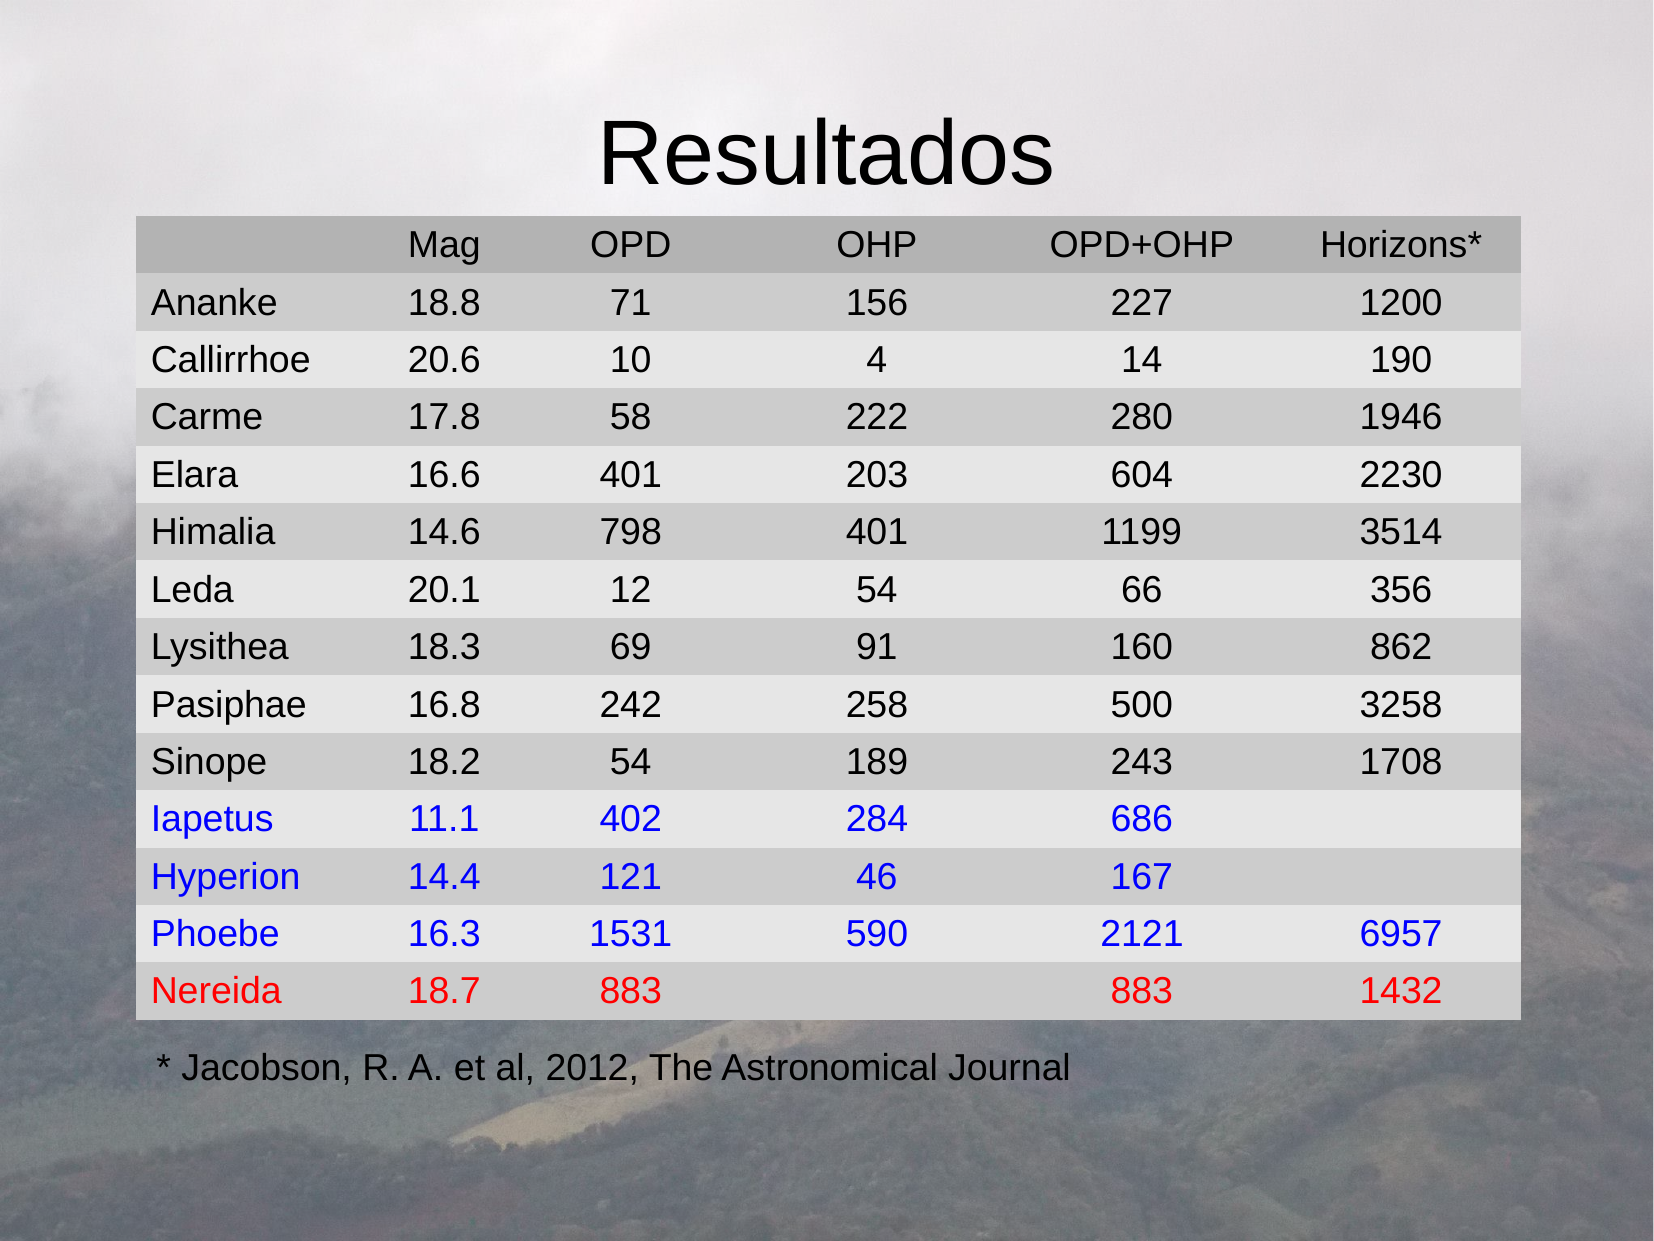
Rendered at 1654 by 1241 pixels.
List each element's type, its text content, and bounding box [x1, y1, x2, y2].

table_cell 243 [1002, 733, 1281, 790]
table_cell 54 [752, 560, 1002, 618]
table_cell 258 [752, 675, 1002, 733]
table_cell Carme [136, 388, 379, 446]
table_cell Ananke [136, 273, 379, 331]
table_cell 6957 [1281, 905, 1521, 962]
table_cell 189 [752, 733, 1002, 790]
table_cell 18.2 [379, 733, 510, 790]
table_cell 1199 [1002, 503, 1281, 560]
table_cell [752, 962, 1002, 1020]
table_cell Callirrhoe [136, 331, 379, 388]
table_cell 16.8 [379, 675, 510, 733]
table_cell 401 [752, 503, 1002, 560]
table_header OPD+OHP [1002, 216, 1281, 273]
table_cell 1708 [1281, 733, 1521, 790]
table_cell 71 [510, 273, 752, 331]
table_cell 356 [1281, 560, 1521, 618]
table_cell 883 [510, 962, 752, 1020]
table_cell 3258 [1281, 675, 1521, 733]
table_cell Lysithea [136, 618, 379, 675]
picture [0, 0, 1654, 1241]
table_cell 121 [510, 848, 752, 905]
table_header Mag [379, 216, 510, 273]
table_cell 284 [752, 790, 1002, 848]
table_cell 500 [1002, 675, 1281, 733]
table_header OHP [752, 216, 1002, 273]
table_cell Phoebe [136, 905, 379, 962]
title Resultados [82, 49, 1571, 257]
table_cell 2121 [1002, 905, 1281, 962]
table_cell Himalia [136, 503, 379, 560]
table_cell 16.6 [379, 446, 510, 503]
table_cell 58 [510, 388, 752, 446]
table_cell 222 [752, 388, 1002, 446]
table_cell 402 [510, 790, 752, 848]
table_cell 4 [752, 331, 1002, 388]
table_cell 190 [1281, 331, 1521, 388]
table_cell Hyperion [136, 848, 379, 905]
table_cell 167 [1002, 848, 1281, 905]
table_cell [1281, 848, 1521, 905]
table_cell 798 [510, 503, 752, 560]
table_cell 10 [510, 331, 752, 388]
table_cell 227 [1002, 273, 1281, 331]
table_cell 160 [1002, 618, 1281, 675]
table_header OPD [510, 216, 752, 273]
table_cell 12 [510, 560, 752, 618]
table_cell Elara [136, 446, 379, 503]
table_cell 69 [510, 618, 752, 675]
table_cell 18.8 [379, 273, 510, 331]
table_cell 1531 [510, 905, 752, 962]
table_header Horizons* [1281, 216, 1521, 273]
table_cell 54 [510, 733, 752, 790]
table_cell 242 [510, 675, 752, 733]
table_cell 590 [752, 905, 1002, 962]
table_cell 14 [1002, 331, 1281, 388]
table_cell 17.8 [379, 388, 510, 446]
table_cell Leda [136, 560, 379, 618]
table_cell 401 [510, 446, 752, 503]
table_cell Sinope [136, 733, 379, 790]
table_cell 14.6 [379, 503, 510, 560]
table_cell 66 [1002, 560, 1281, 618]
table_cell 20.6 [379, 331, 510, 388]
table_cell 3514 [1281, 503, 1521, 560]
table_cell 18.7 [379, 962, 510, 1020]
table_cell 1946 [1281, 388, 1521, 446]
table_cell Iapetus [136, 790, 379, 848]
table_cell 686 [1002, 790, 1281, 848]
table_cell 20.1 [379, 560, 510, 618]
table_cell Pasiphae [136, 675, 379, 733]
table_cell 203 [752, 446, 1002, 503]
table_cell 46 [752, 848, 1002, 905]
table_cell 156 [752, 273, 1002, 331]
table_cell 91 [752, 618, 1002, 675]
table_cell 280 [1002, 388, 1281, 446]
table_cell [1281, 790, 1521, 848]
table_cell Nereida [136, 962, 379, 1020]
text_box * Jacobson, R. A. et al, 2012, The Astronomical Journal [141, 1039, 1193, 1097]
table_cell 2230 [1281, 446, 1521, 503]
table_cell 1432 [1281, 962, 1521, 1020]
table_cell 16.3 [379, 905, 510, 962]
table_cell 1200 [1281, 273, 1521, 331]
table_cell 604 [1002, 446, 1281, 503]
table_cell 18.3 [379, 618, 510, 675]
table_cell 862 [1281, 618, 1521, 675]
table_header [136, 216, 379, 273]
table_cell 14.4 [379, 848, 510, 905]
table_cell 11.1 [379, 790, 510, 848]
table_cell 883 [1002, 962, 1281, 1020]
